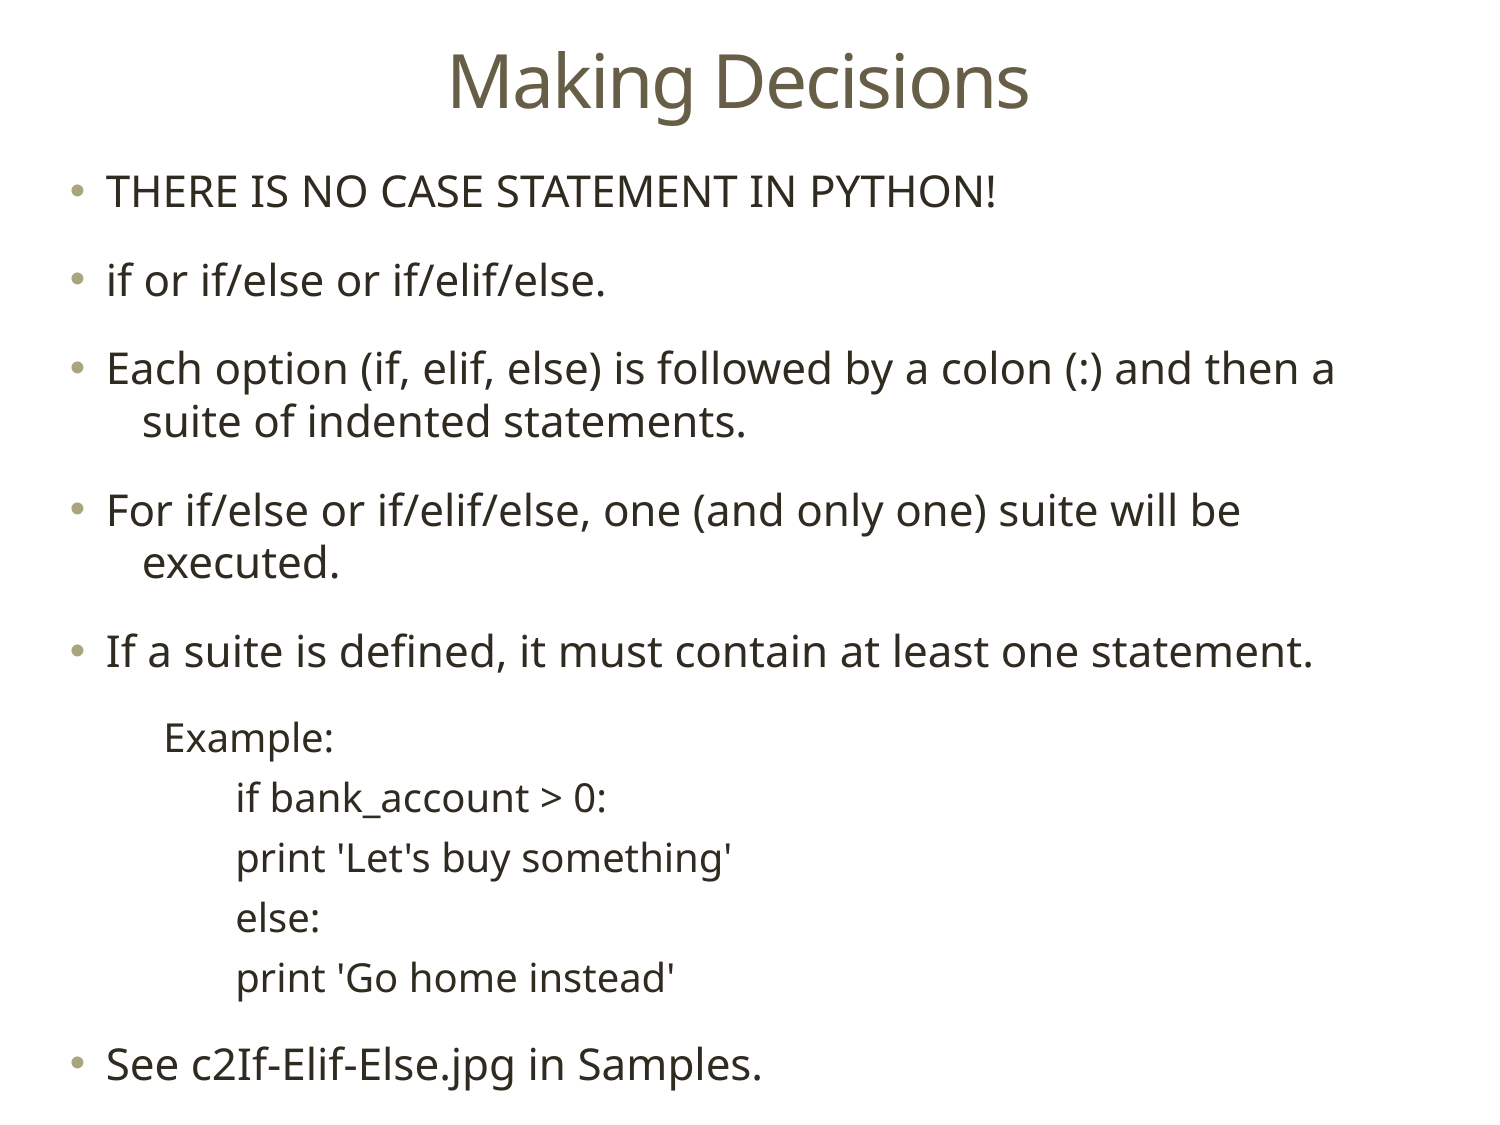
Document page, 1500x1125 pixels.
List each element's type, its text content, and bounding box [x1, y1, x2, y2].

title Making Decisions [18, 0, 1460, 156]
list THERE IS NO CASE STATEMENT IN PYTHON! if or if/else or if/elif/else. Each option (if, elif, else) is followed by a colon (:) and then a suite of indented statements. For if/else or if/elif/else, one (and only one) suite will be executed. If a suite is defined, it must contain at least one statement. Example: if bank_account > 0: print 'Let's buy something' else: print 'Go home instead' See c2If-Elif-Else.jpg in Samples. [18, 156, 1460, 1098]
